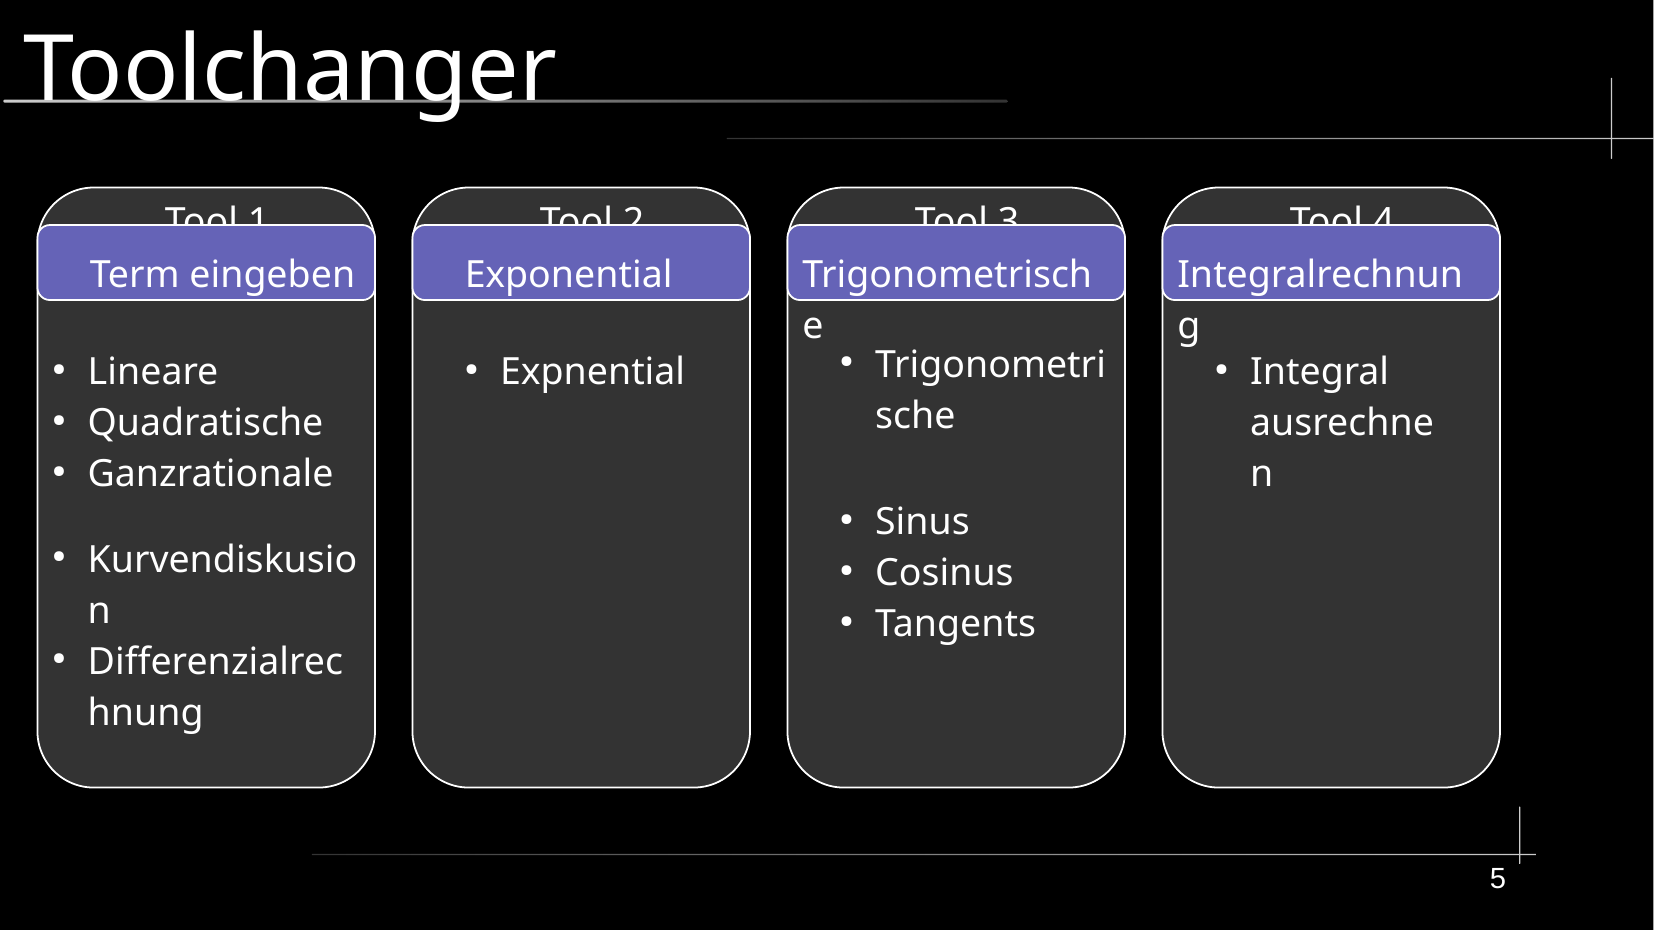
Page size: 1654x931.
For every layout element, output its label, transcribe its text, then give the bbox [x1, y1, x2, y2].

text_box Expnential [450, 337, 713, 390]
text_box [37, 187, 376, 337]
text_box Trigonometrische [825, 329, 1126, 420]
text_box Tool 1 [150, 187, 413, 240]
text_box Lineare Quadratische Ganzrationale [37, 337, 376, 465]
text_box Tool 3 [900, 187, 1163, 240]
text_box [37, 465, 375, 525]
text_box Sinus Cosinus Tangents [825, 487, 1088, 615]
text_box Integral ausrechnen [1200, 337, 1463, 428]
text_box [412, 187, 751, 788]
text_box Integralrechnung [1162, 239, 1501, 330]
text_box Kurvendiskusion Differenzialrechnung [37, 525, 376, 713]
text_box [787, 330, 1126, 788]
text_box [185, 713, 197, 723]
text_box [787, 187, 1126, 239]
text_box [37, 713, 376, 788]
text_box Trigonometrische [787, 239, 1126, 330]
text_box Tool 2 [525, 187, 788, 240]
text_box [140, 713, 151, 723]
text_box Term eingeben [75, 239, 376, 330]
title Toolchanger [23, 11, 1589, 119]
text_box Exponential [450, 239, 751, 330]
text_box [1162, 187, 1501, 239]
text_box Tool 4 [1275, 187, 1538, 240]
text_box [1183, 330, 1194, 336]
text_box [1162, 330, 1501, 788]
